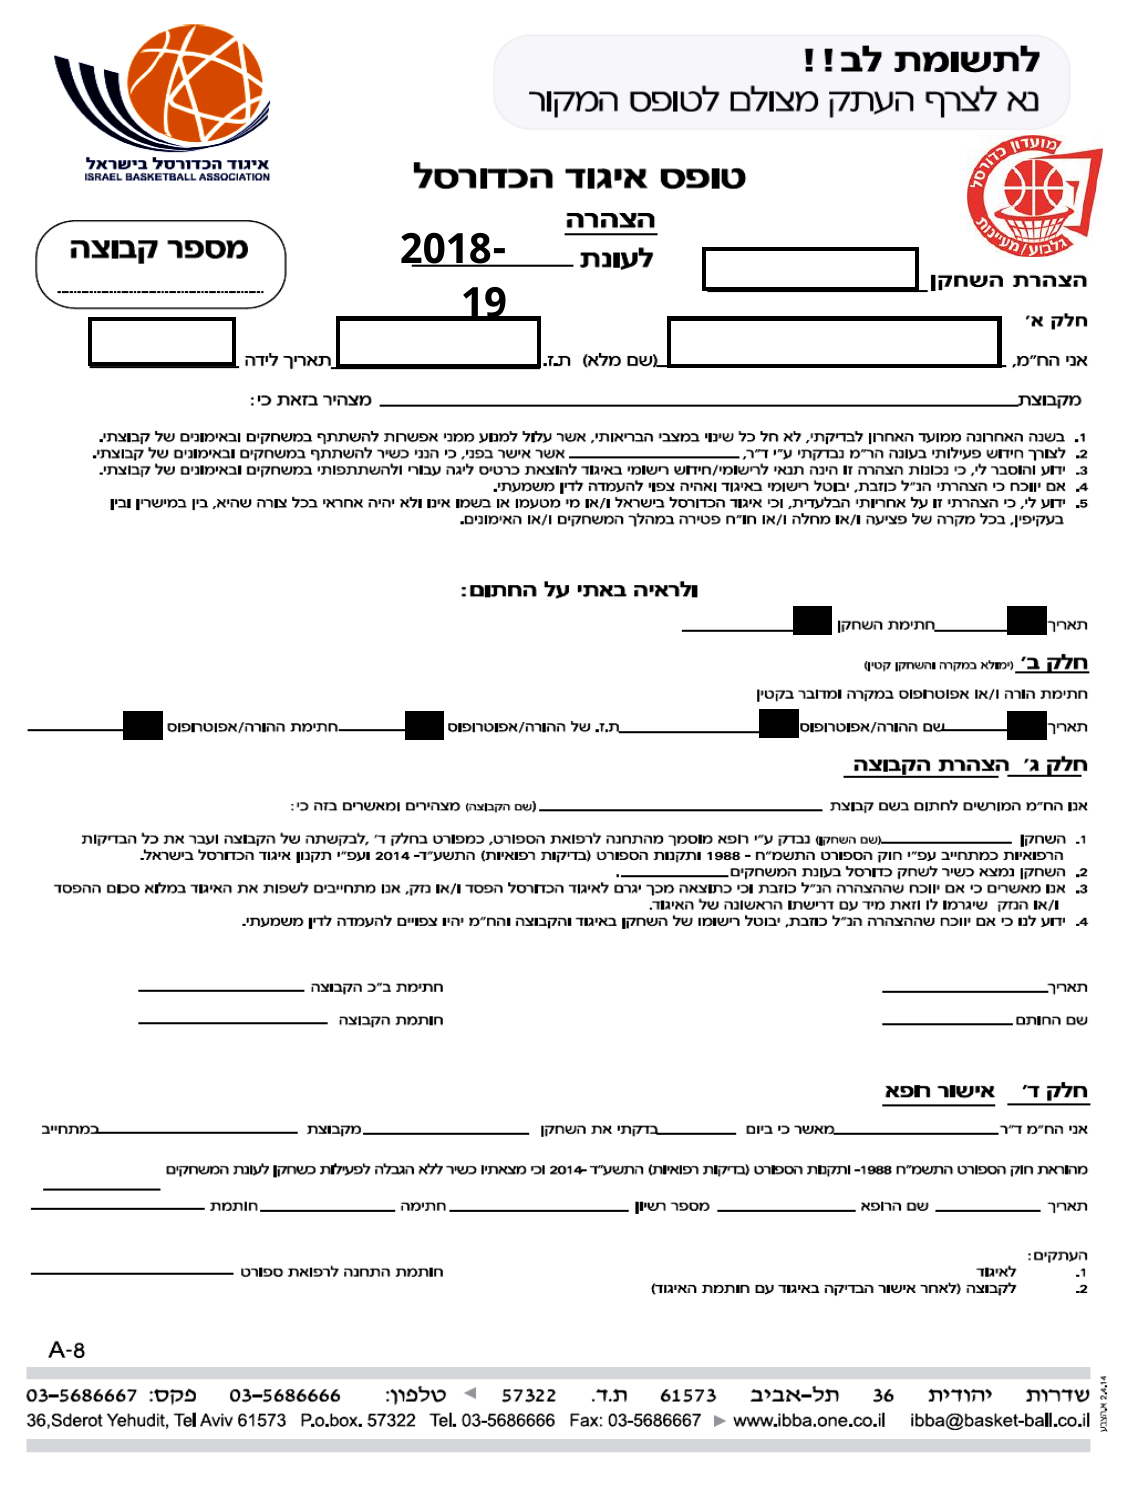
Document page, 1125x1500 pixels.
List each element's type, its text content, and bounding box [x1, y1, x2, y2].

text_box 2018-19 [385, 218, 563, 343]
text_box [1009, 713, 1045, 739]
text_box [406, 713, 443, 739]
text_box [761, 711, 797, 736]
picture [0, 0, 1125, 1500]
text_box [1009, 608, 1045, 633]
text_box [794, 608, 831, 633]
text_box [125, 713, 161, 739]
